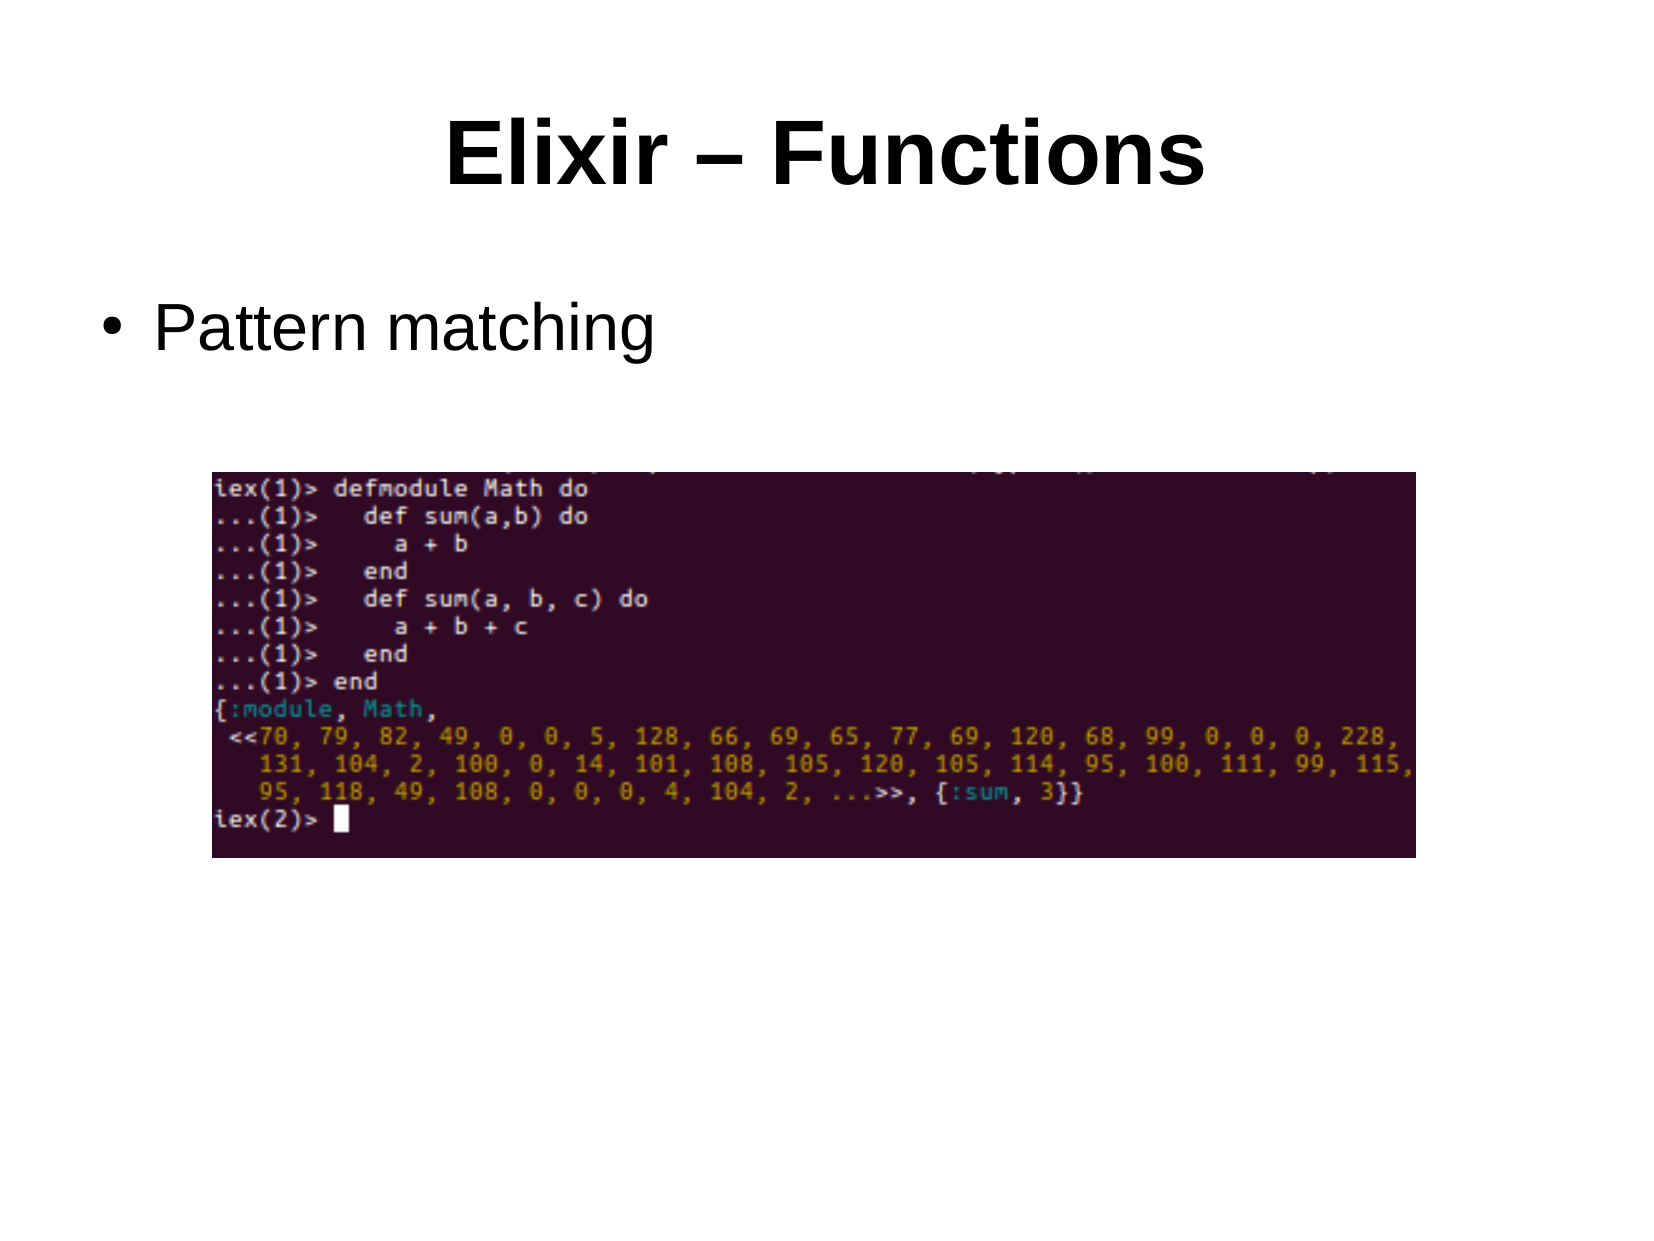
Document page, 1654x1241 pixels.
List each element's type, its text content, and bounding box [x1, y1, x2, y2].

picture [212, 472, 1416, 858]
title Elixir – Functions [82, 49, 1571, 257]
list Pattern matching [82, 290, 1571, 1010]
